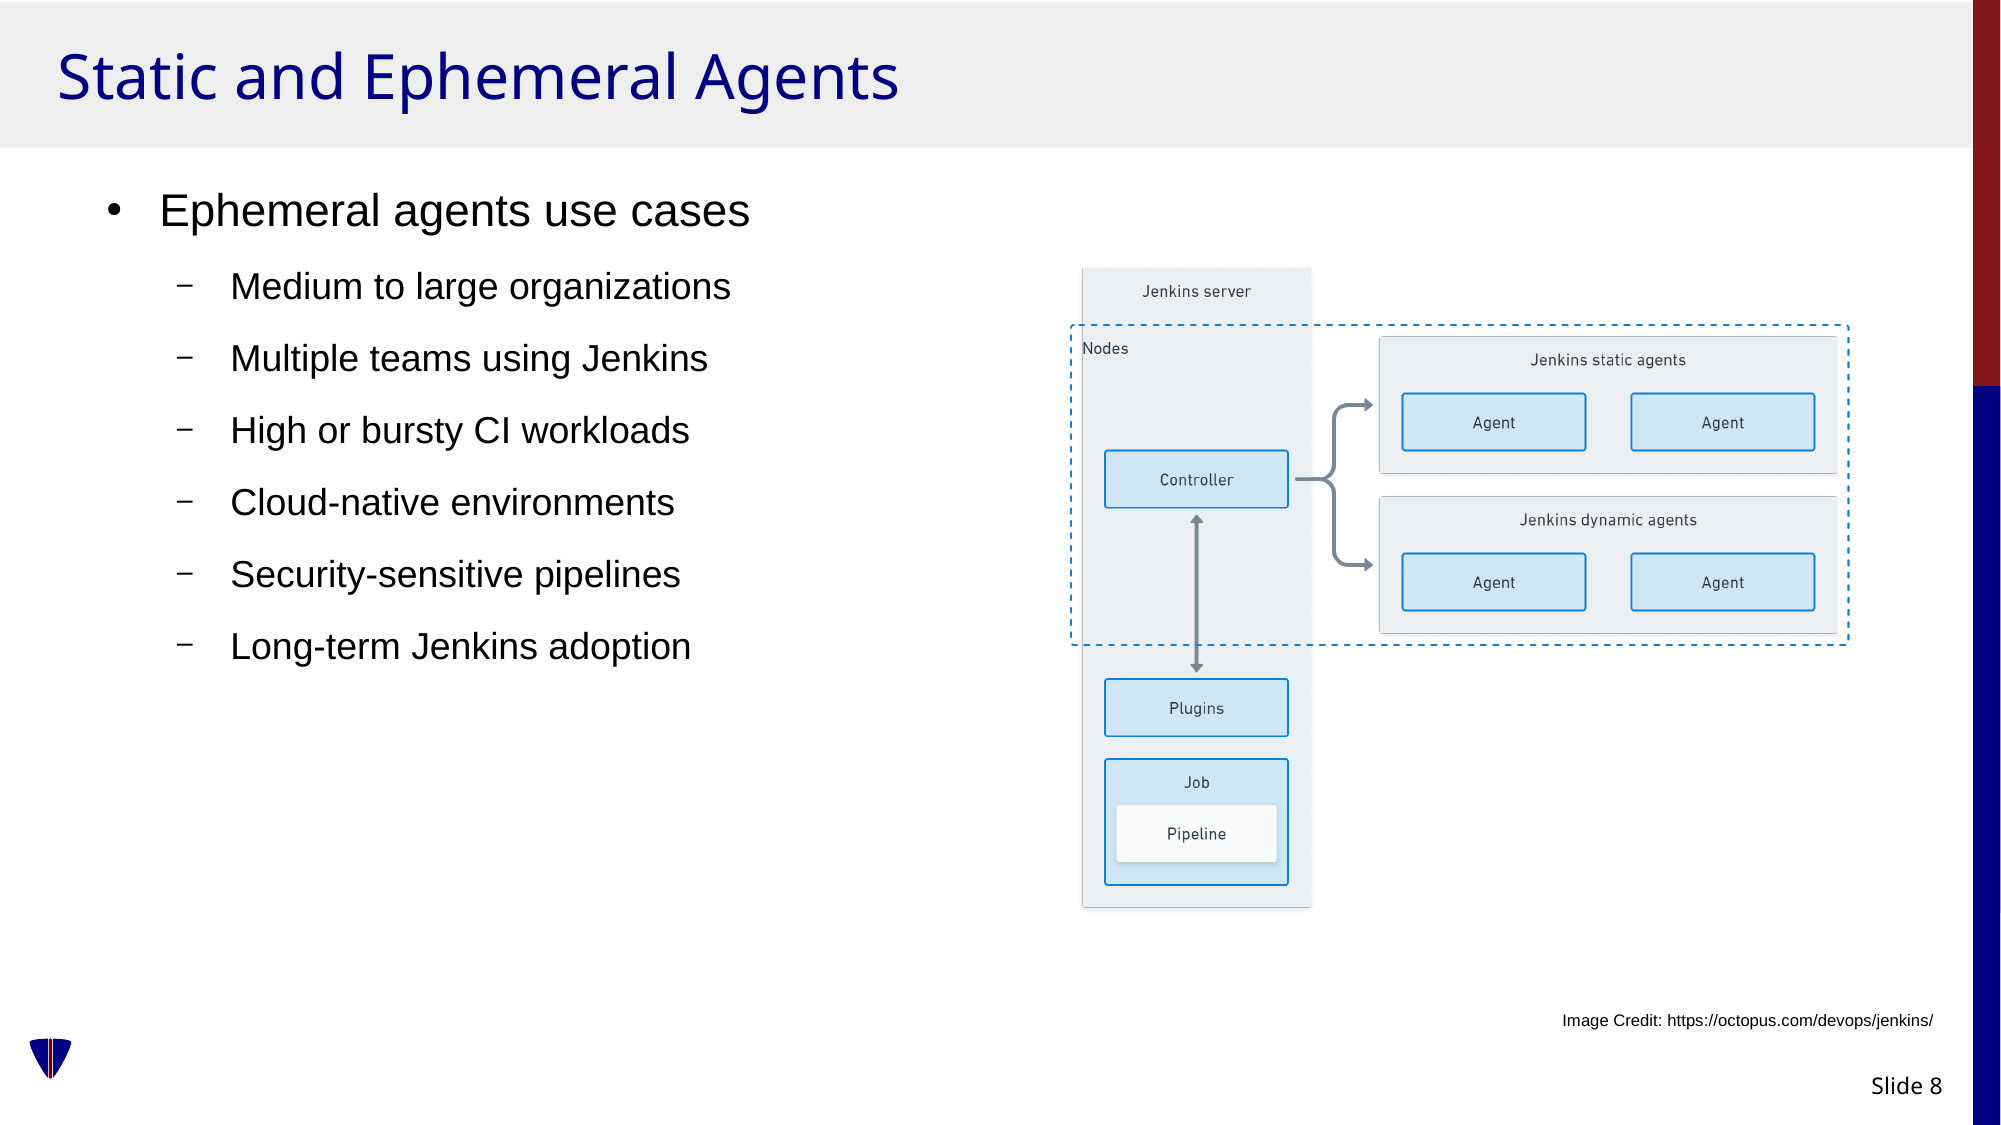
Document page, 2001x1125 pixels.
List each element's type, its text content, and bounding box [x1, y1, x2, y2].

title Static and Ephemeral Agents [0, 2, 1973, 148]
list Ephemeral agents use cases Medium to large organizations Multiple teams using Jenkins High or bursty CI workloads Cloud-native environments Security-sensitive pipelines Long-term Jenkins adoption [88, 177, 1004, 1034]
text_box Image Credit: https://octopus.com/devops/jenkins/ [1269, 1003, 1949, 1063]
picture [1062, 259, 1857, 916]
